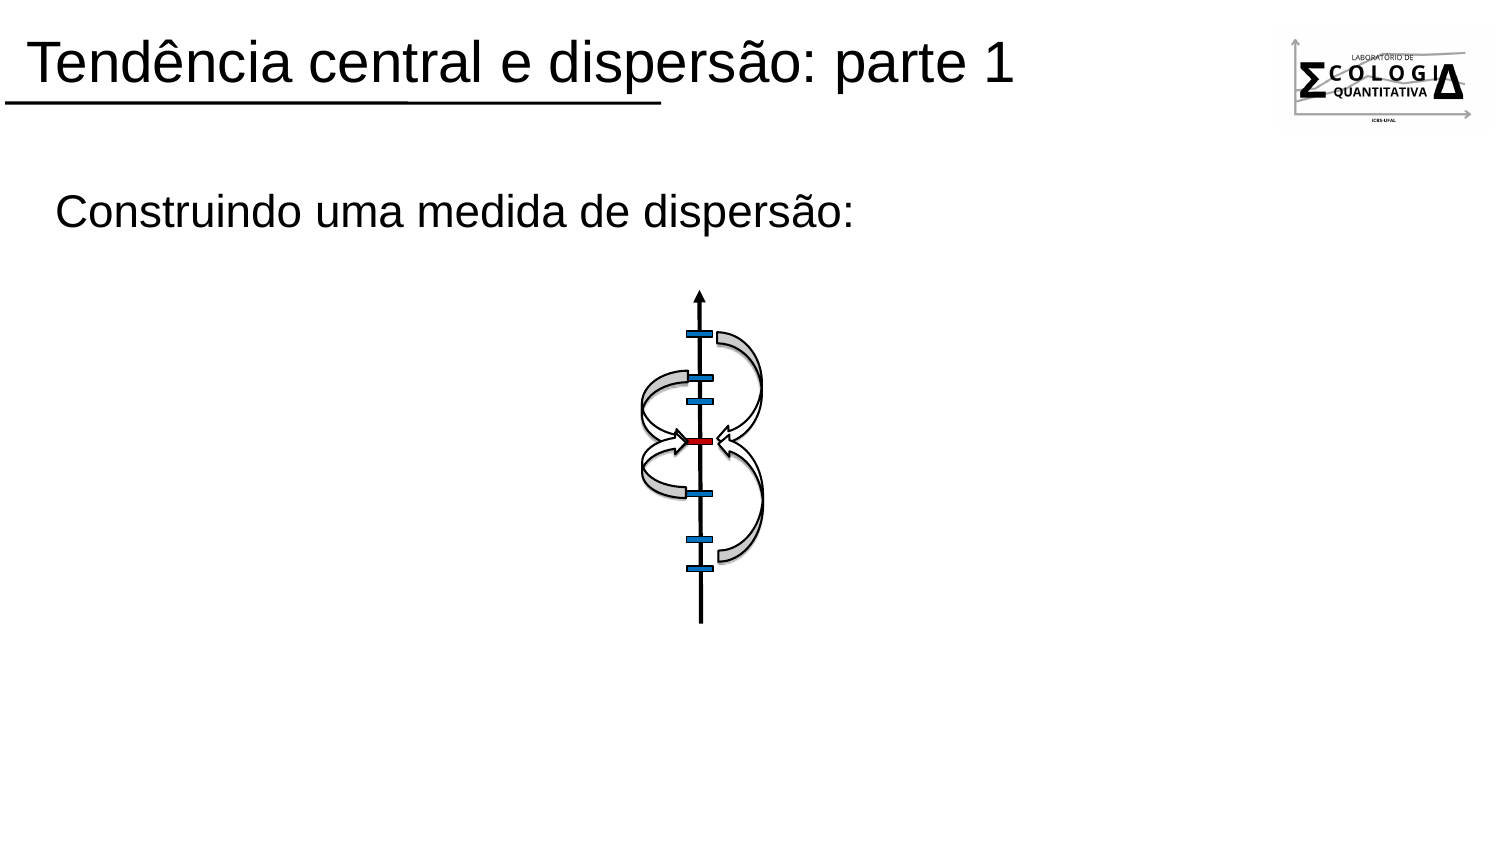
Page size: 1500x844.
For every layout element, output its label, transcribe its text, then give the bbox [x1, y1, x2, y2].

text_box [717, 332, 763, 562]
text_box [687, 537, 713, 542]
picture [1275, 23, 1490, 131]
text_box [687, 566, 713, 572]
text_box [687, 399, 713, 405]
text_box [641, 370, 713, 499]
text_box [687, 331, 713, 337]
text_box Construindo uma medida de dispersão: [40, 174, 1290, 245]
text_box Tendência central e dispersão: parte 1 [11, 9, 1210, 117]
